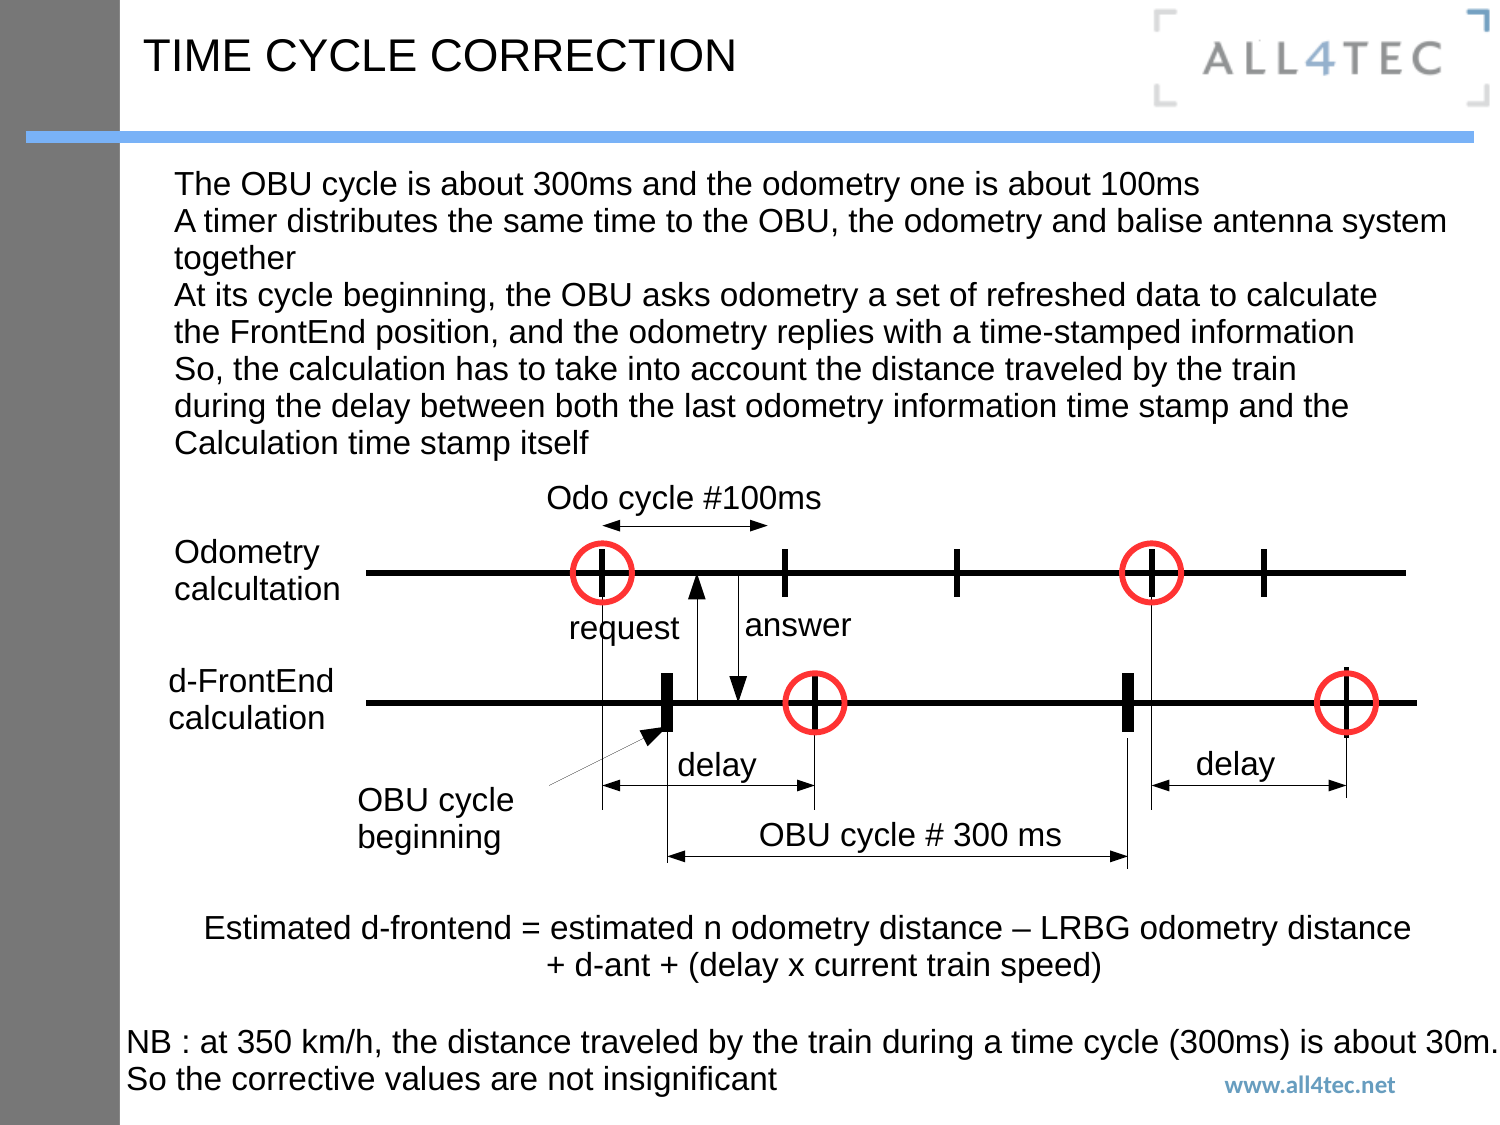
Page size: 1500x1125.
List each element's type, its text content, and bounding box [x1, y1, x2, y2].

text_box The OBU cycle is about 300ms and the odometry one is about 100ms A timer distributes the same time to the OBU, the odometry and balise antenna system together At its cycle beginning, the OBU asks odometry a set of refreshed data to calculate the FrontEnd position, and the odometry replies with a time-stamped information So, the calculation has to take into account the distance traveled by the train during the delay between both the last odometry information time stamp and the Calculation time stamp itself [159, 157, 1474, 473]
text_box request [554, 602, 695, 655]
text_box OBU cycle # 300 ms [744, 809, 1078, 862]
text_box delay [668, 739, 772, 792]
title TIME CYCLE CORRECTION [130, 19, 1152, 114]
picture [1151, 7, 1493, 109]
text_box Odometry calcultation [159, 525, 357, 616]
text_box answer [729, 598, 867, 652]
text_box NB : at 350 km/h, the distance traveled by the train during a time cycle (300ms) is about 30m. So the corrective values are not insignificant￹ [111, 1015, 1500, 1106]
text_box delay [1181, 738, 1291, 791]
text_box delay [662, 739, 667, 792]
text_box OBU cycle beginning [342, 773, 530, 864]
text_box Estimated d-frontend = estimated n odometry distance – LRBG odometry distance + d-ant + (delay x current train speed) [188, 902, 1429, 993]
text_box Odo cycle #100ms [531, 472, 838, 525]
text_box d-FrontEnd calculation [153, 655, 350, 746]
